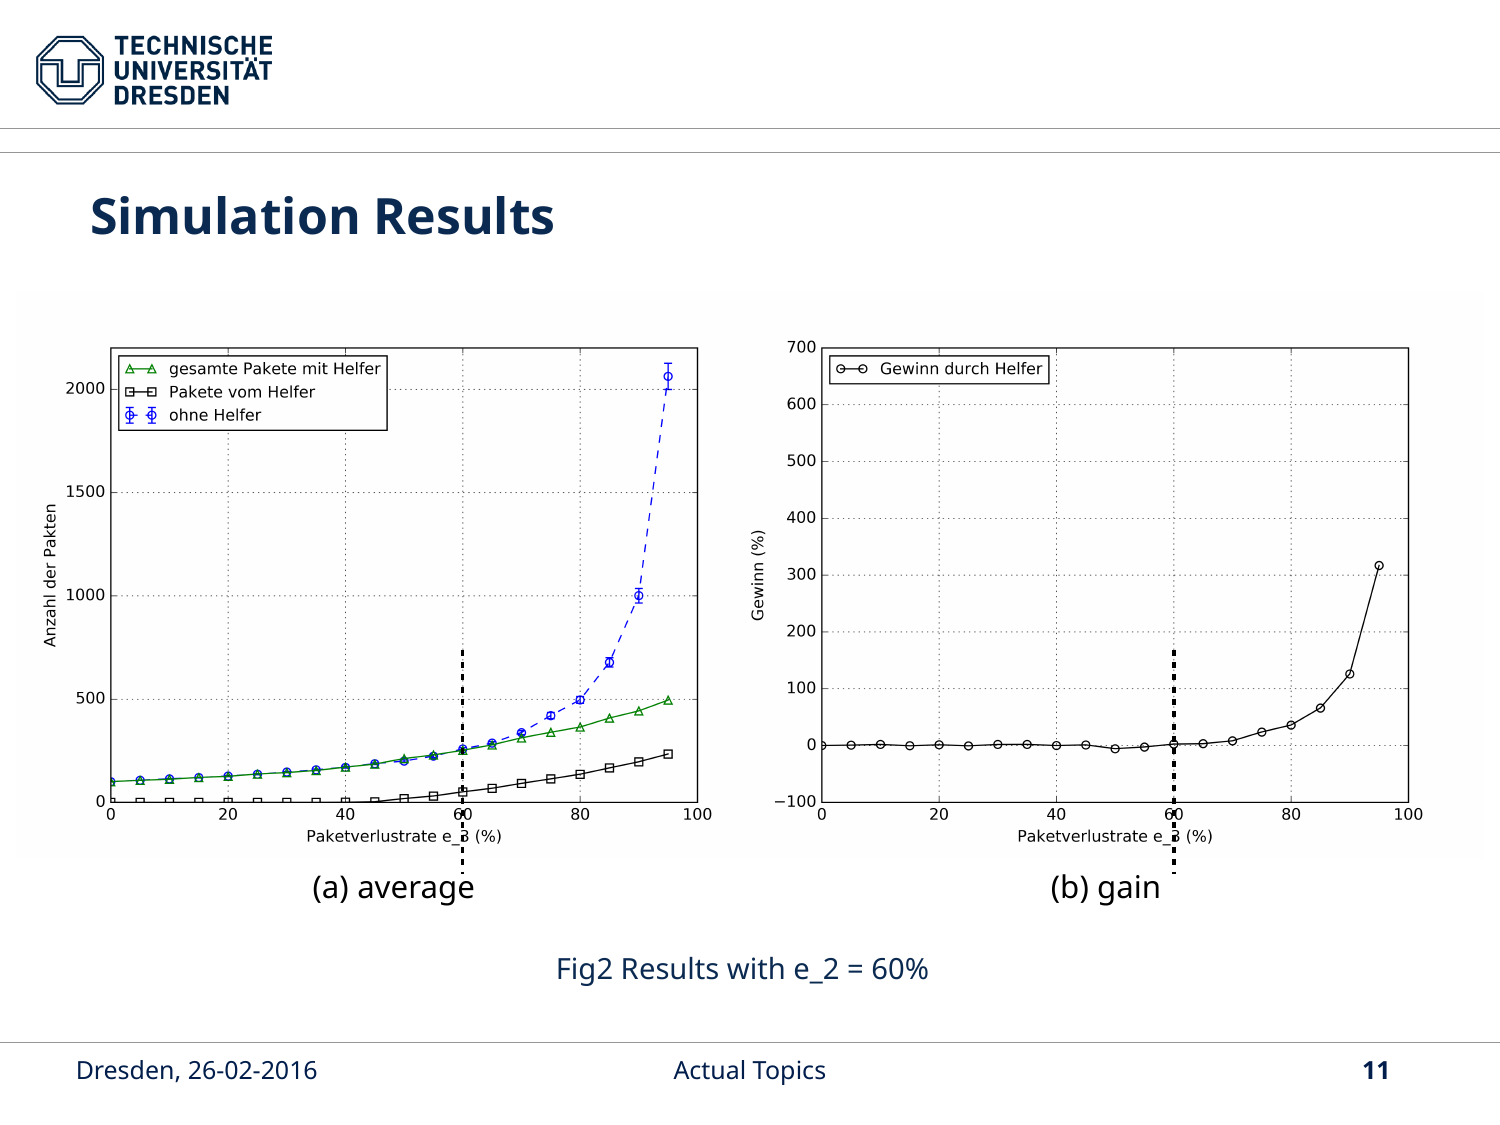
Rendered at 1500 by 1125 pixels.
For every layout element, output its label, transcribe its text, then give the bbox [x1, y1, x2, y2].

text_box (a) average [15, 858, 728, 916]
title Fig2 Results with e_2 = 60% [90, 936, 1410, 999]
text_box (b) gain [728, 858, 1485, 916]
picture [35, 35, 272, 105]
title Simulation Results [90, 182, 1409, 246]
picture [16, 291, 1484, 858]
